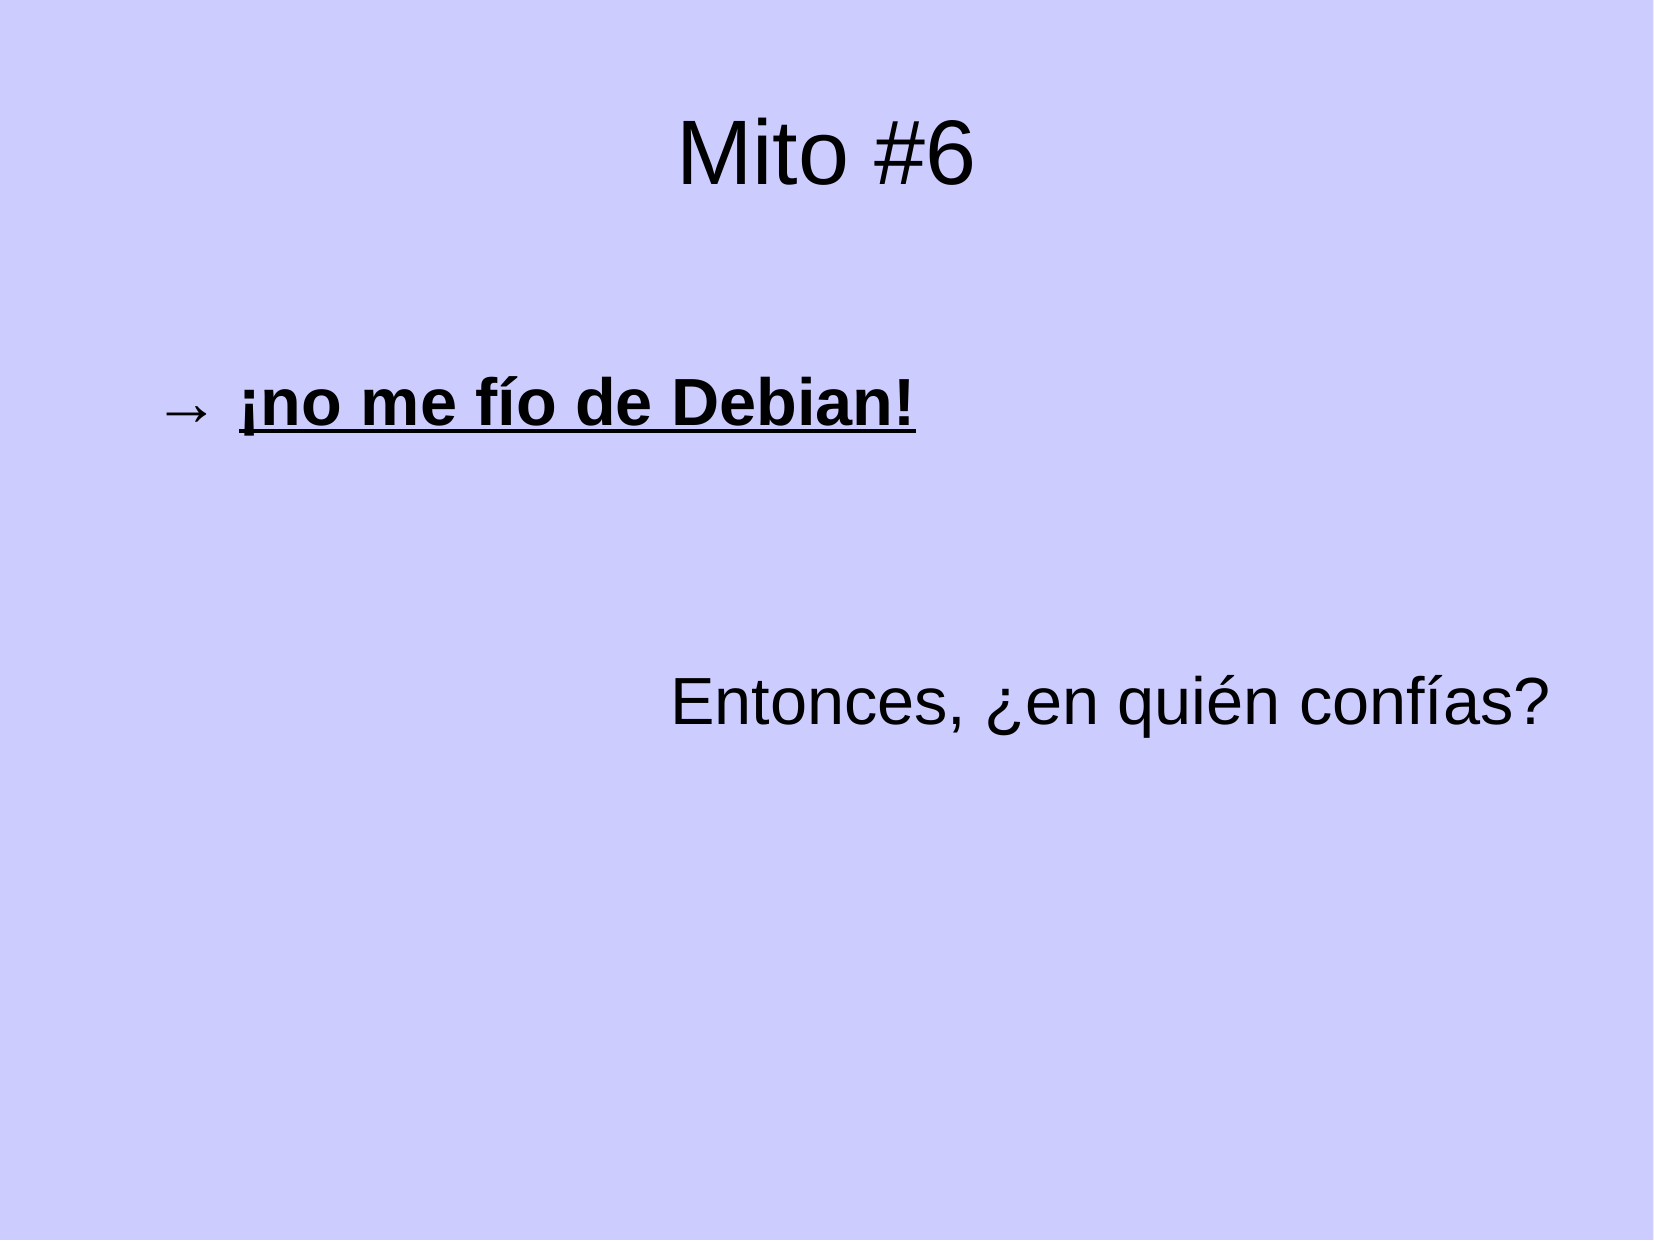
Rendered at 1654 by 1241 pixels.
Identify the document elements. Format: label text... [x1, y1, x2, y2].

title Mito #6 [82, 49, 1571, 257]
list → ¡no me fío de Debian! Entonces, ¿en quién confías? [82, 290, 1571, 1010]
